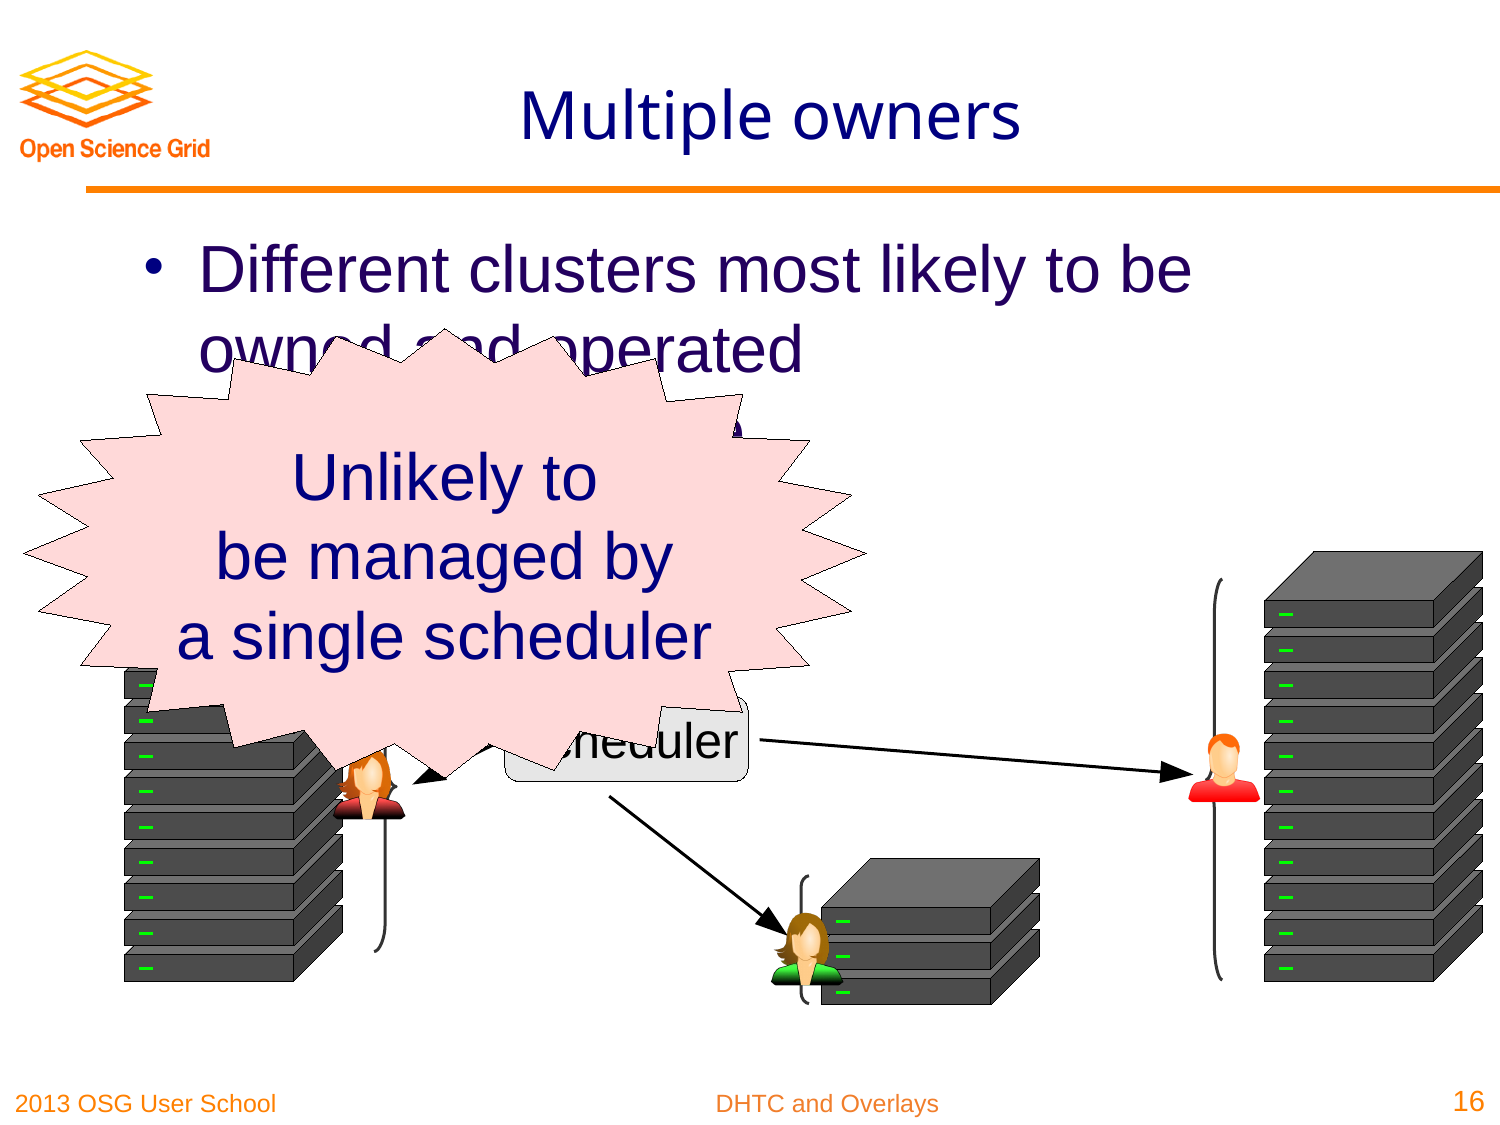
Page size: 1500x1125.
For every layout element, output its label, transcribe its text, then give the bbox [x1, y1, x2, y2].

text_box [1264, 657, 1483, 734]
picture [804, 576, 814, 587]
picture [804, 523, 814, 533]
text_box [124, 810, 343, 876]
text_box [124, 834, 343, 911]
text_box [1264, 834, 1483, 911]
text_box [124, 672, 156, 699]
text_box <number> [1431, 1050, 1500, 1125]
picture [791, 620, 814, 626]
text_box [124, 870, 343, 946]
text_box Scheduler [504, 696, 749, 782]
text_box [1264, 870, 1483, 946]
text_box [1264, 693, 1483, 770]
picture [0, 27, 201, 179]
text_box [124, 751, 331, 805]
text_box [1264, 799, 1483, 876]
title Multiple owners [201, 18, 1342, 207]
text_box [124, 707, 230, 734]
text_box [1264, 551, 1483, 628]
text_box [1264, 763, 1483, 840]
text_box [124, 731, 316, 770]
text_box [821, 929, 1040, 1005]
picture [780, 475, 814, 487]
text_box Unlikely to be managed by a single scheduler [23, 328, 867, 778]
text_box [1264, 905, 1483, 982]
text_box [1264, 587, 1483, 663]
picture [769, 911, 845, 987]
list Different clusters most likely to be owned and operated by different people [127, 218, 1463, 1019]
text_box [1264, 622, 1483, 699]
text_box [1264, 728, 1483, 805]
picture [331, 745, 407, 822]
picture [1186, 728, 1262, 804]
text_box [124, 775, 331, 840]
text_box [821, 858, 1040, 935]
text_box [124, 905, 343, 982]
text_box [845, 893, 1040, 970]
